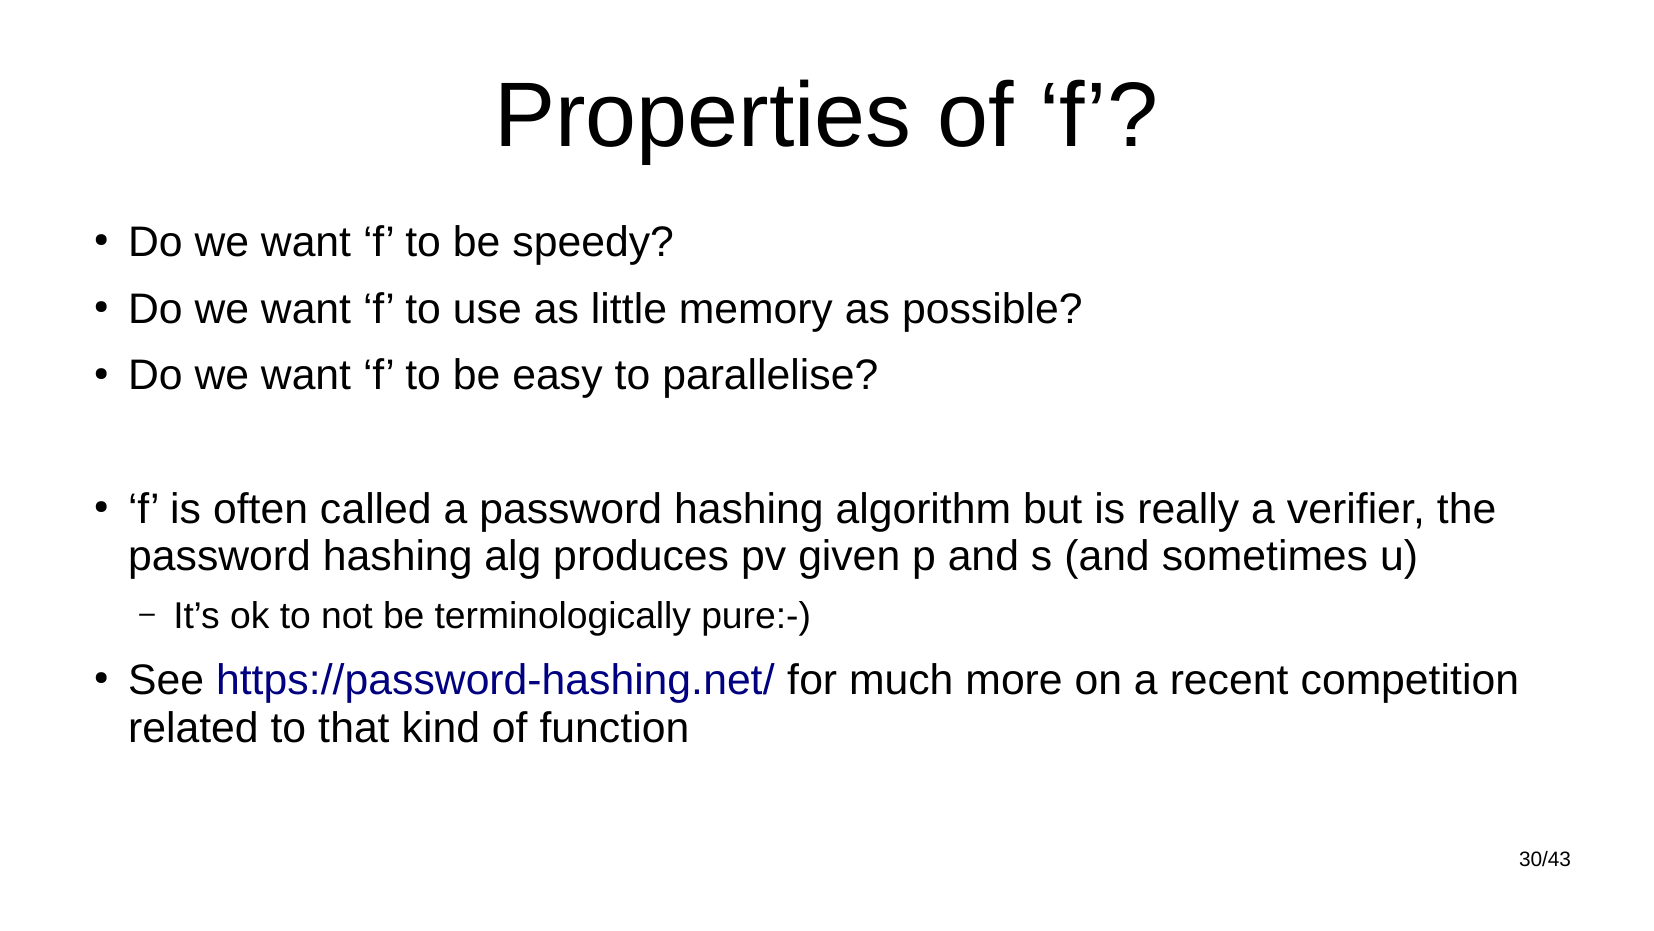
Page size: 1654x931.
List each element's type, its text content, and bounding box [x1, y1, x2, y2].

title Properties of ‘f’? [82, 37, 1571, 193]
list Do we want ‘f’ to be speedy? Do we want ‘f’ to use as little memory as possible? Do we want ‘f’ to be easy to parallelise? ‘f’ is often called a password hashing algorithm but is really a verifier, the password hashing alg produces pv given p and s (and sometimes u) It’s ok to not be terminologically pure:-) See https://password-hashing.net/ for much more on a recent competition related to that kind of function [82, 217, 1571, 758]
